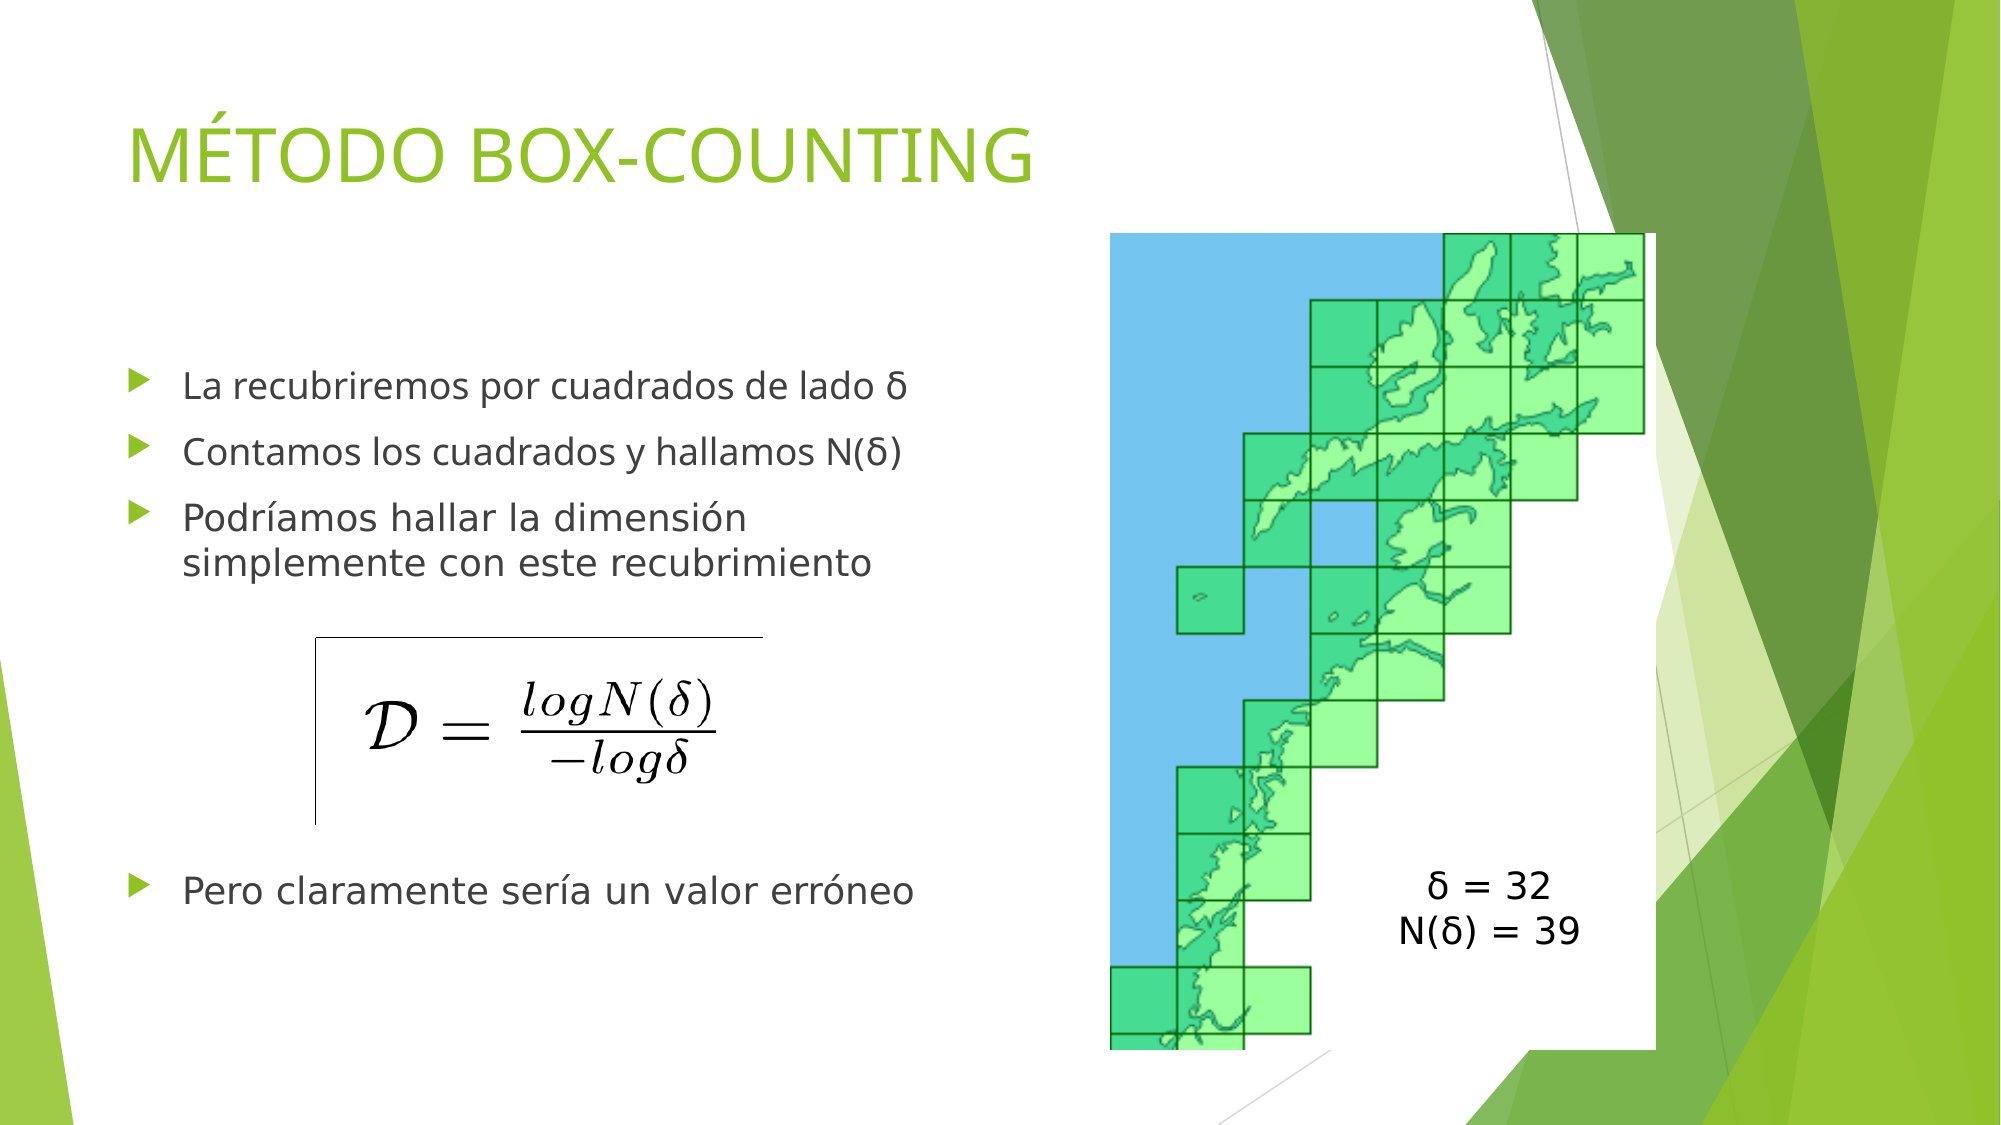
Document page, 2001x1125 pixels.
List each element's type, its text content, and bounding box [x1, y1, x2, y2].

list La recubriremos por cuadrados de lado δ Contamos los cuadrados y hallamos N(δ) Podríamos hallar la dimensión simplemente con este recubrimiento Pero claramente sería un valor erróneo [111, 354, 991, 992]
text_box δ = 32 N(δ) = 39 [1383, 855, 1597, 960]
picture [315, 637, 763, 826]
title MÉTODO BOX-COUNTING [111, 99, 1522, 317]
picture [1110, 233, 1656, 1050]
